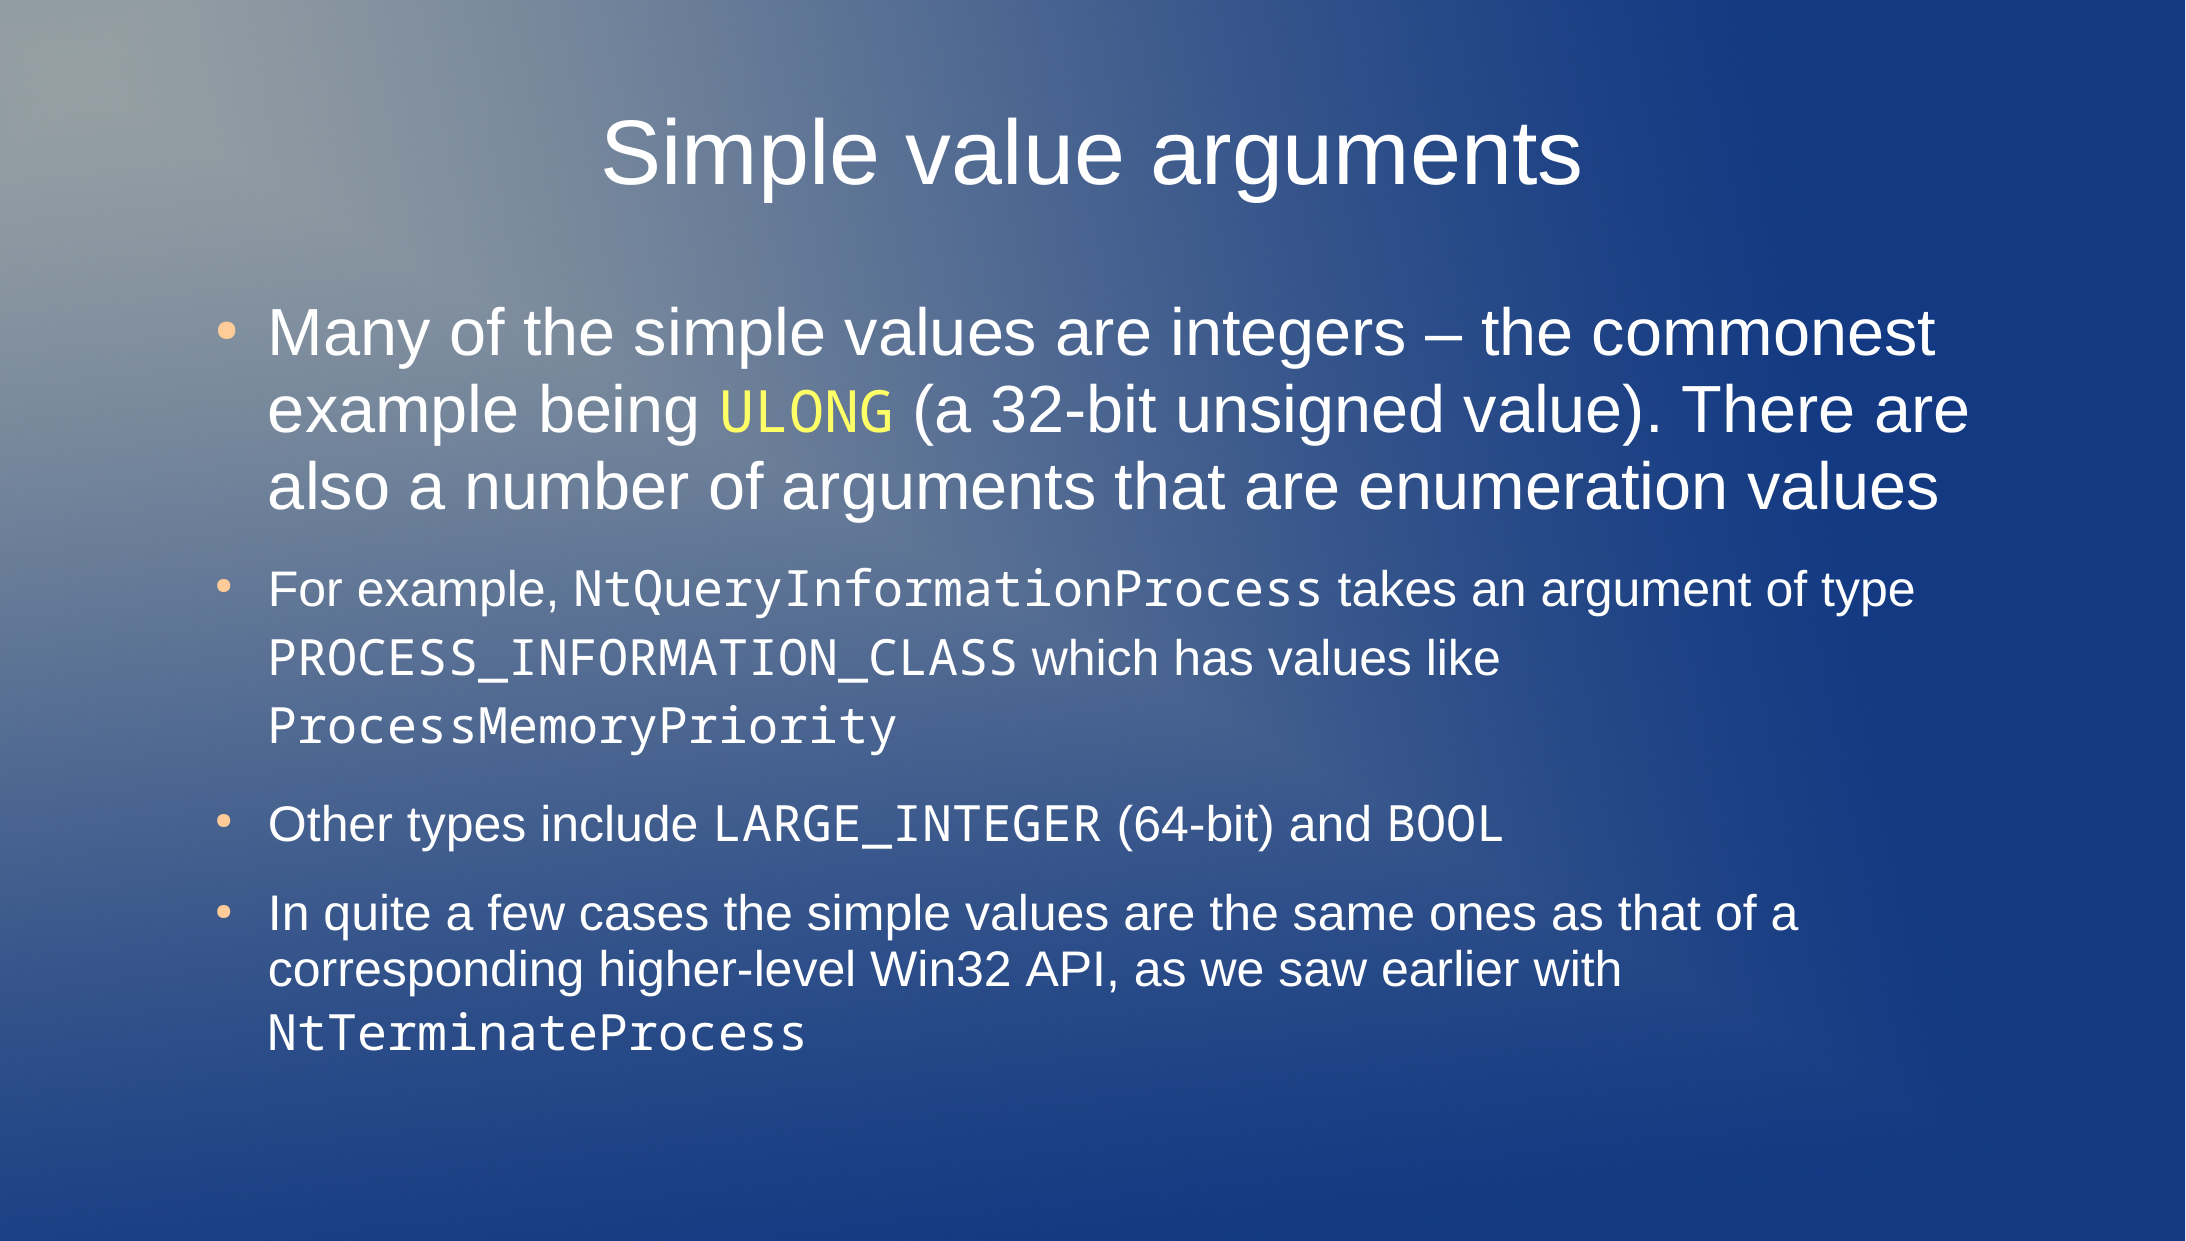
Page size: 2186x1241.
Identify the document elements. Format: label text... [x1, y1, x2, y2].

picture [0, 0, 2186, 1241]
title Simple value arguments [109, 49, 2076, 257]
list Many of the simple values are integers – the commonest example being ULONG (a 32-bit unsigned value). There are also a number of arguments that are enumeration values For example, NtQueryInformationProcess takes an argument of type PROCESS_INFORMATION_CLASS which has values like ProcessMemoryPriority Other types include LARGE_INTEGER (64-bit) and BOOL In quite a few cases the simple values are the same ones as that of a corresponding higher-level Win32 API, as we saw earlier with NtTerminateProcess [197, 295, 2022, 1229]
